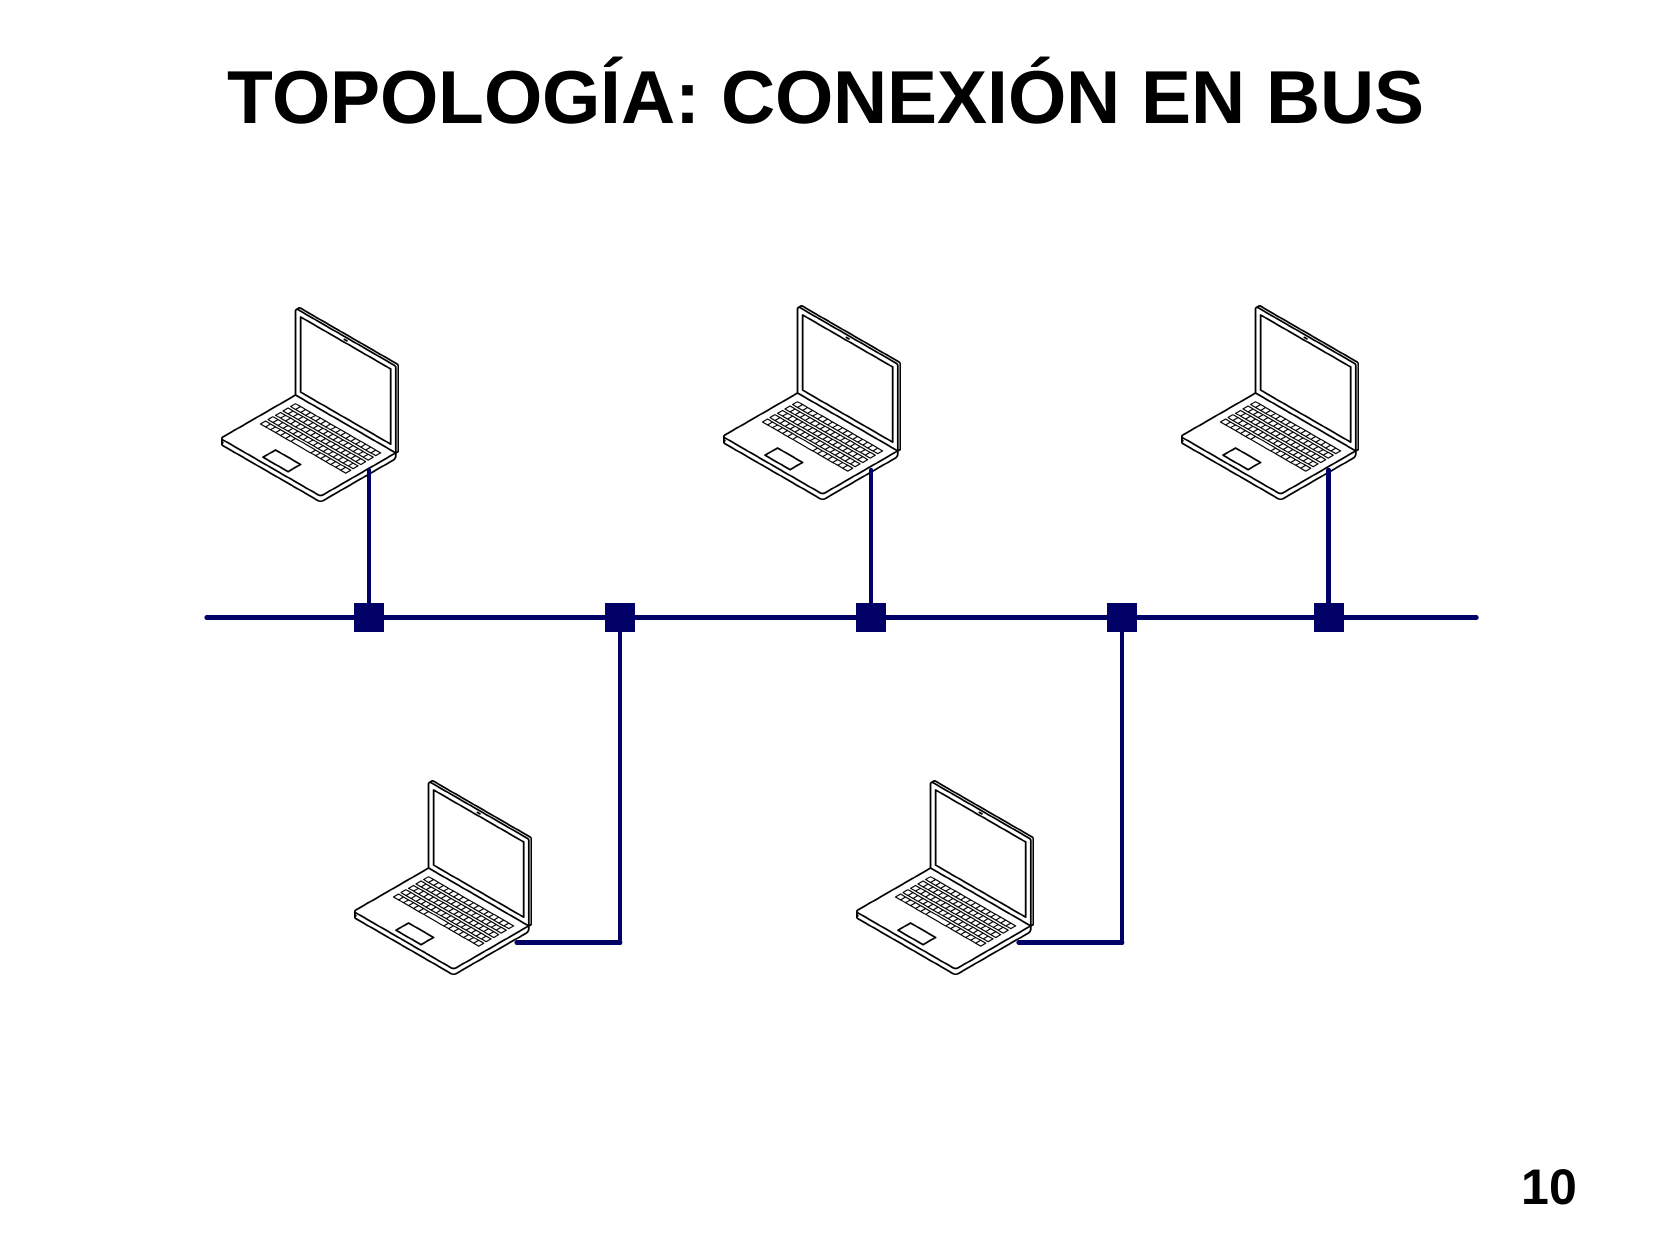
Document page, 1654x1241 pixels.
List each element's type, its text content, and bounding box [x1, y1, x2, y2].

picture [723, 305, 901, 500]
picture [1181, 305, 1359, 500]
title TOPOLOGÍA: CONEXIÓN EN BUS [82, 23, 1571, 172]
text_box <número> [1506, 1151, 1654, 1223]
picture [221, 307, 399, 502]
picture [354, 780, 532, 975]
picture [856, 780, 1034, 975]
